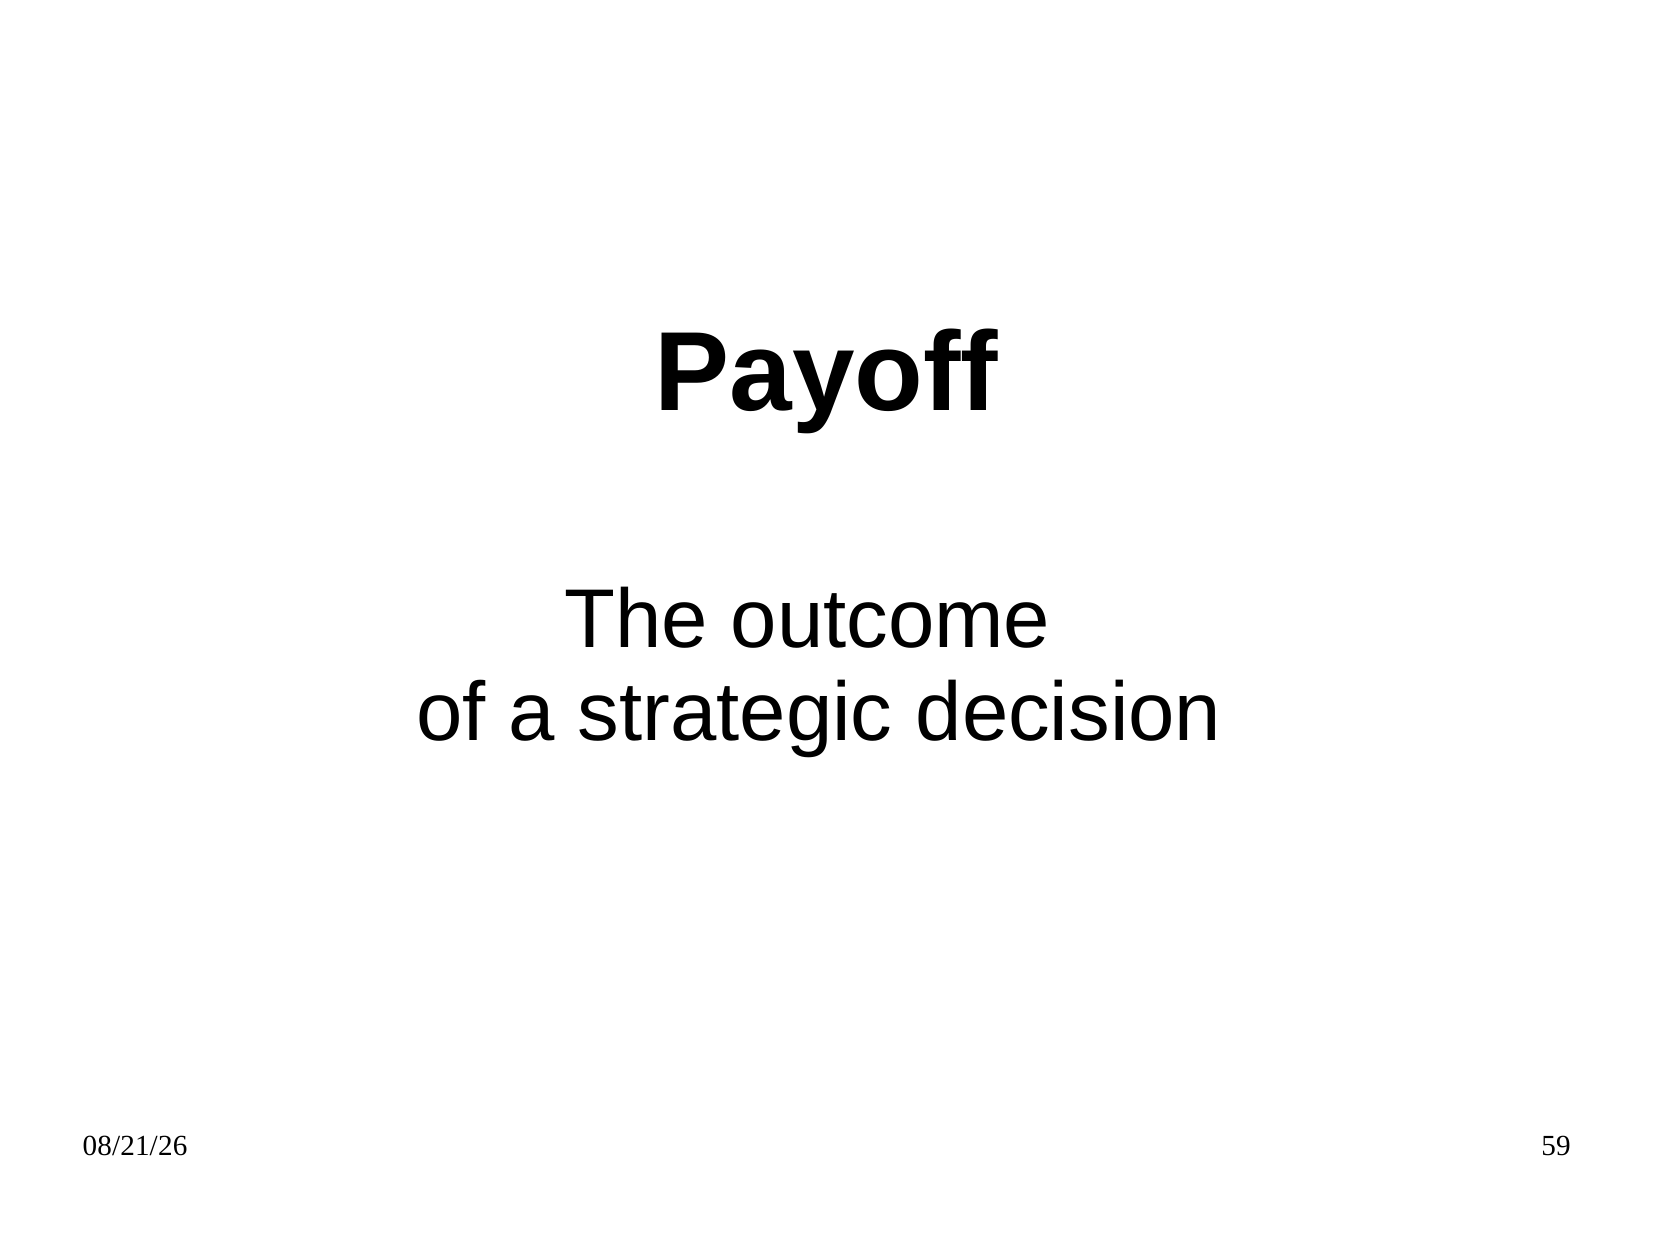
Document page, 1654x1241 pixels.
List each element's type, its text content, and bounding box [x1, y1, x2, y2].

subtitle The outcome of a strategic decision [75, 560, 1564, 770]
title Payoff [82, 267, 1571, 476]
